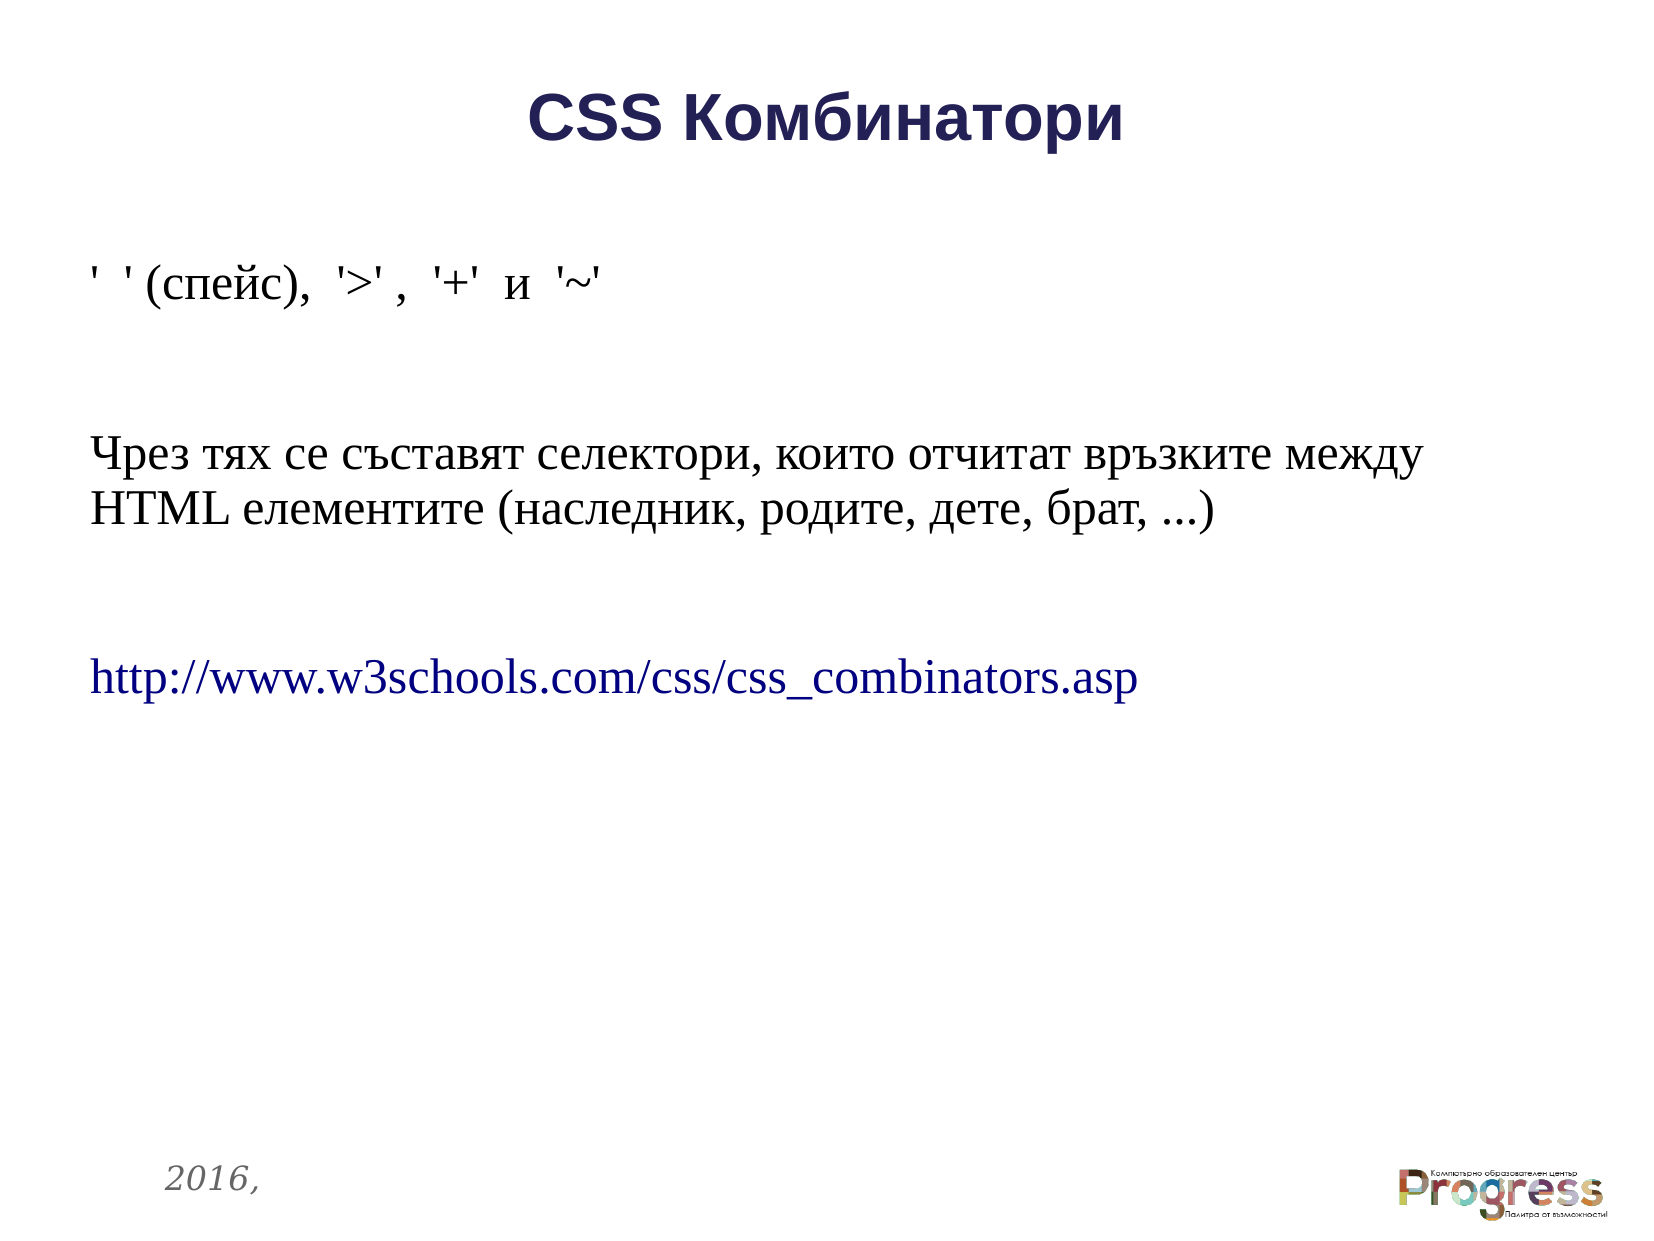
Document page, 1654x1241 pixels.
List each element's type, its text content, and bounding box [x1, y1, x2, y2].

text_box 2016, Ива Е. Попова [150, 1152, 586, 1201]
list ' ' (спейс), '>' , '+' и '~' Чрез тях се съставят селектори, които отчитат връзките между HTML елементите (наследник, родите, дете, брат, ...) http://www.w3schools.com/css/css_combinators.asp [90, 255, 1531, 1141]
picture [1399, 1168, 1613, 1221]
title CSS Комбинатори [82, 55, 1571, 181]
